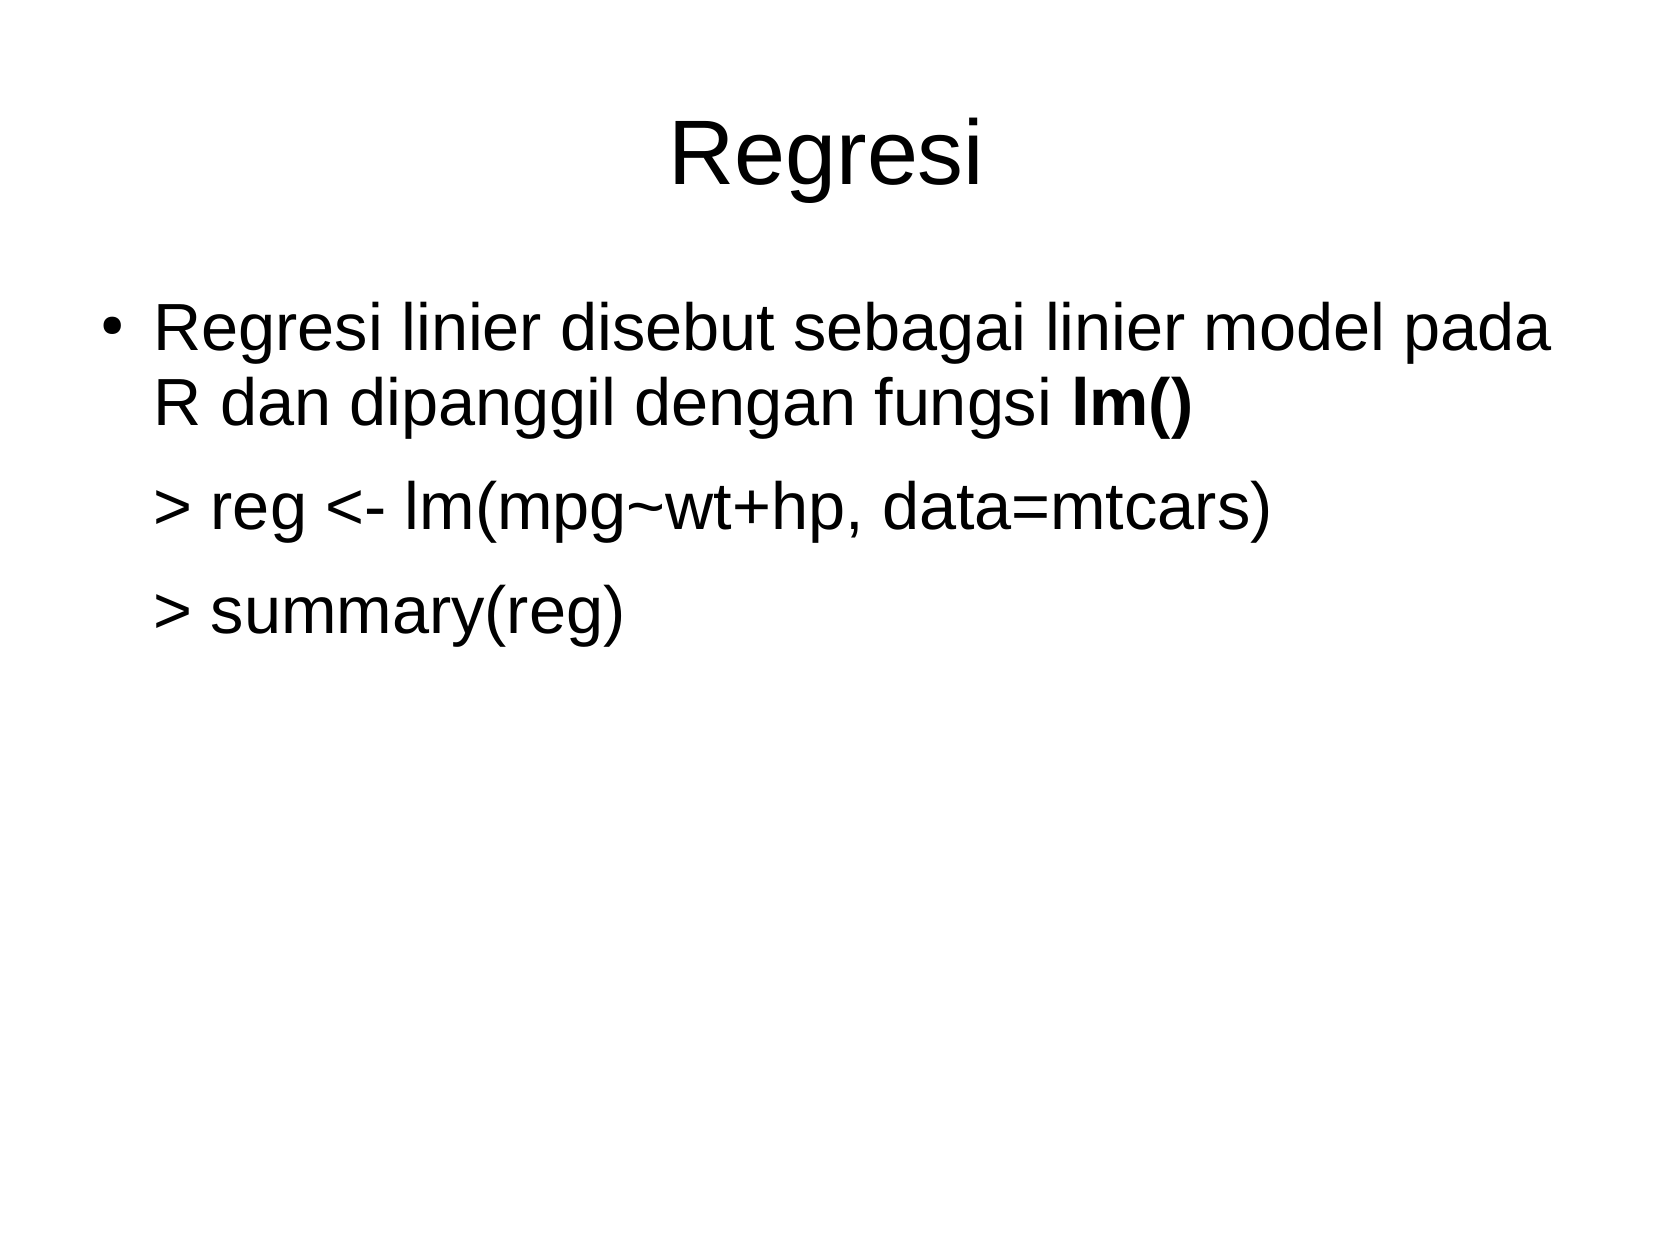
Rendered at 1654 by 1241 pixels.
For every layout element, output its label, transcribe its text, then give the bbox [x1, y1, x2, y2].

title Regresi [82, 49, 1571, 257]
list Regresi linier disebut sebagai linier model pada R dan dipanggil dengan fungsi lm() > reg <- lm(mpg~wt+hp, data=mtcars) > summary(reg) [82, 290, 1571, 1010]
